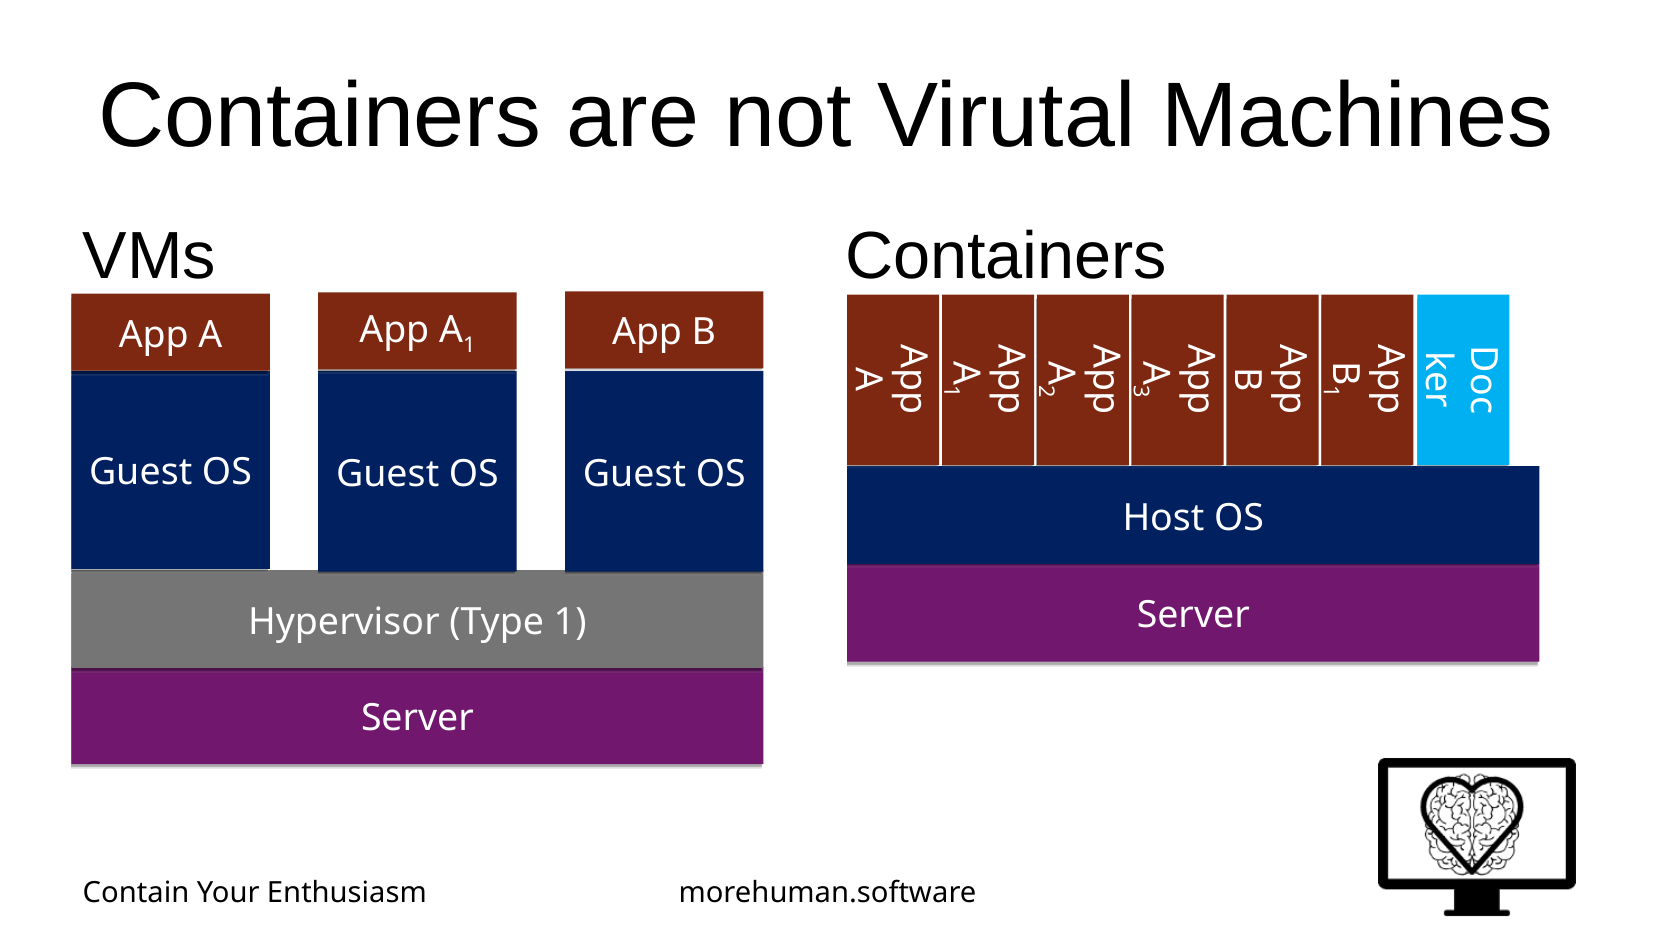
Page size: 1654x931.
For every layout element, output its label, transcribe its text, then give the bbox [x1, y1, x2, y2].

text_box App A2 [1036, 294, 1129, 466]
text_box Server [71, 668, 764, 765]
text_box Guest OS [318, 370, 517, 572]
text_box App A [847, 294, 940, 466]
picture [1378, 758, 1576, 925]
text_box App A1 [318, 292, 517, 370]
list Guest OS [71, 371, 270, 569]
text_box Server [847, 564, 1540, 662]
list VMs [82, 217, 809, 758]
title Containers are not Virutal Machines [82, 37, 1571, 193]
text_box Docker [1417, 294, 1510, 466]
list Containers [845, 217, 1572, 758]
text_box App A3 [1131, 294, 1224, 466]
text_box App A1 [942, 294, 1035, 466]
text_box Host OS [847, 466, 1540, 564]
text_box App B [1226, 294, 1319, 466]
text_box App B1 [1321, 294, 1414, 466]
text_box App A [71, 293, 270, 371]
text_box Hypervisor (Type 1) [71, 570, 764, 668]
text_box App B [565, 291, 764, 369]
text_box Guest OS [565, 370, 764, 572]
